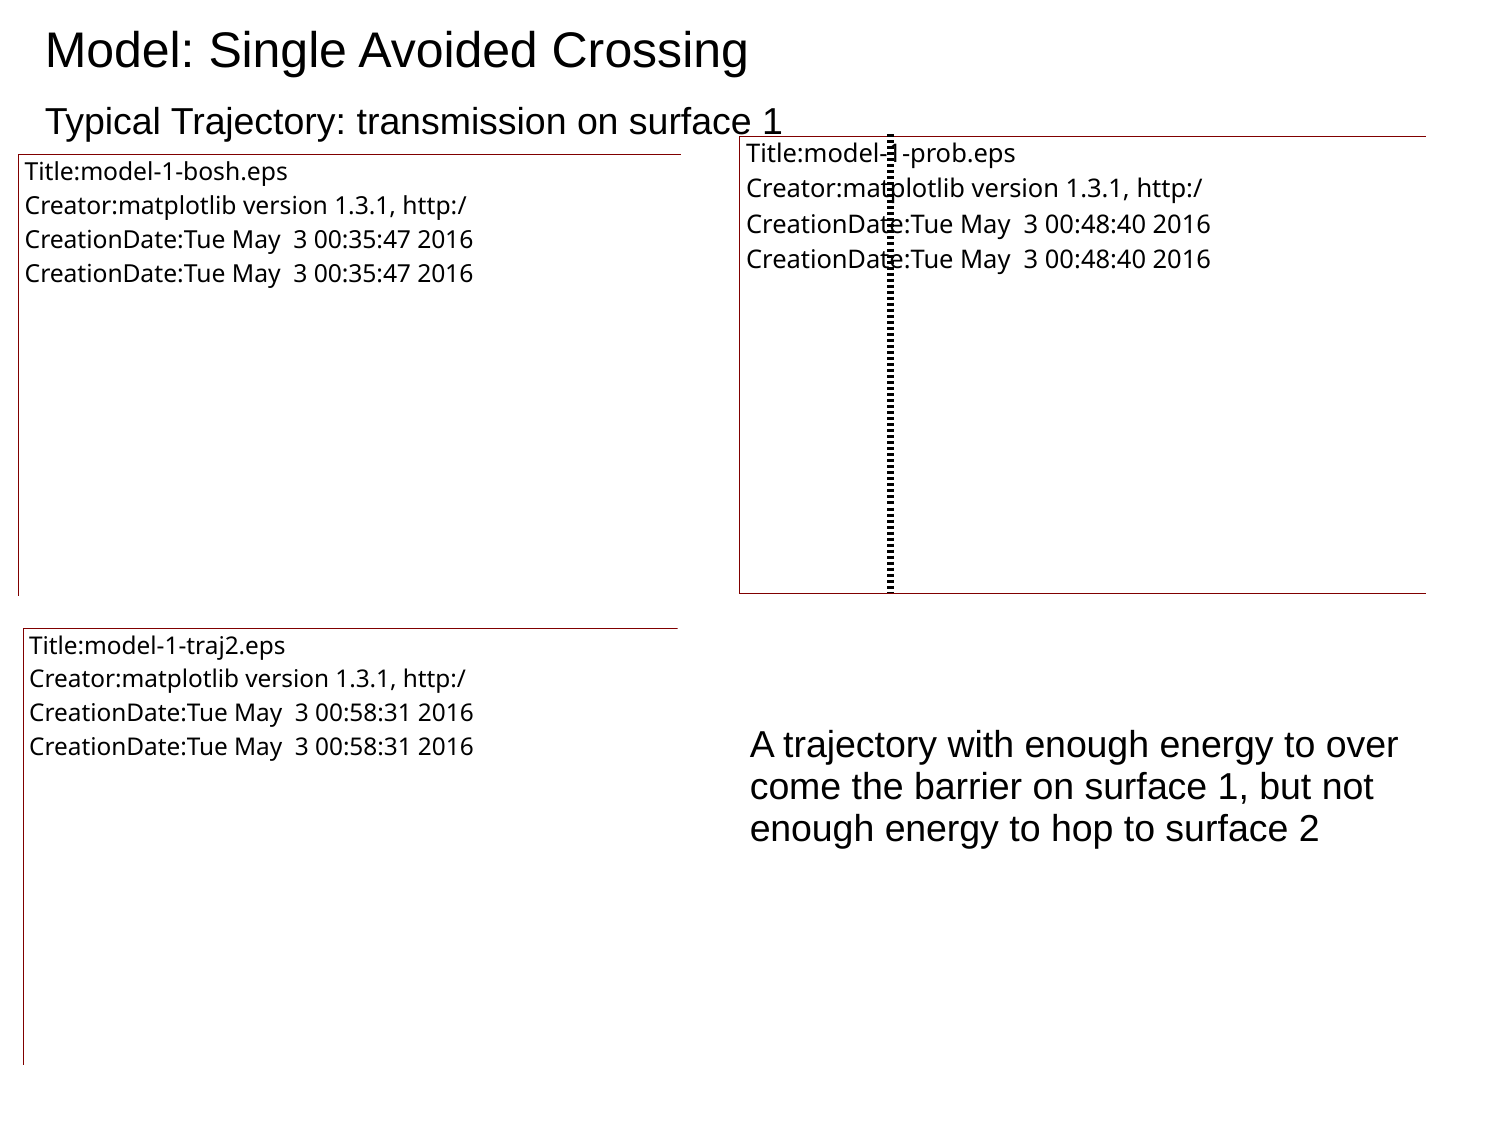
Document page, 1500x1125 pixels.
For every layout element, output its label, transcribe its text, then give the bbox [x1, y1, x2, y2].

text_box Typical Trajectory: transmission on surface 1 [30, 93, 961, 150]
text_box A trajectory with enough energy to over come the barrier on surface 1, but not enough energy to hop to surface 2 [735, 716, 1426, 858]
text_box Model: Single Avoided Crossing [30, 15, 1486, 87]
picture [16, 152, 681, 596]
picture [737, 134, 1426, 594]
picture [21, 626, 678, 1066]
